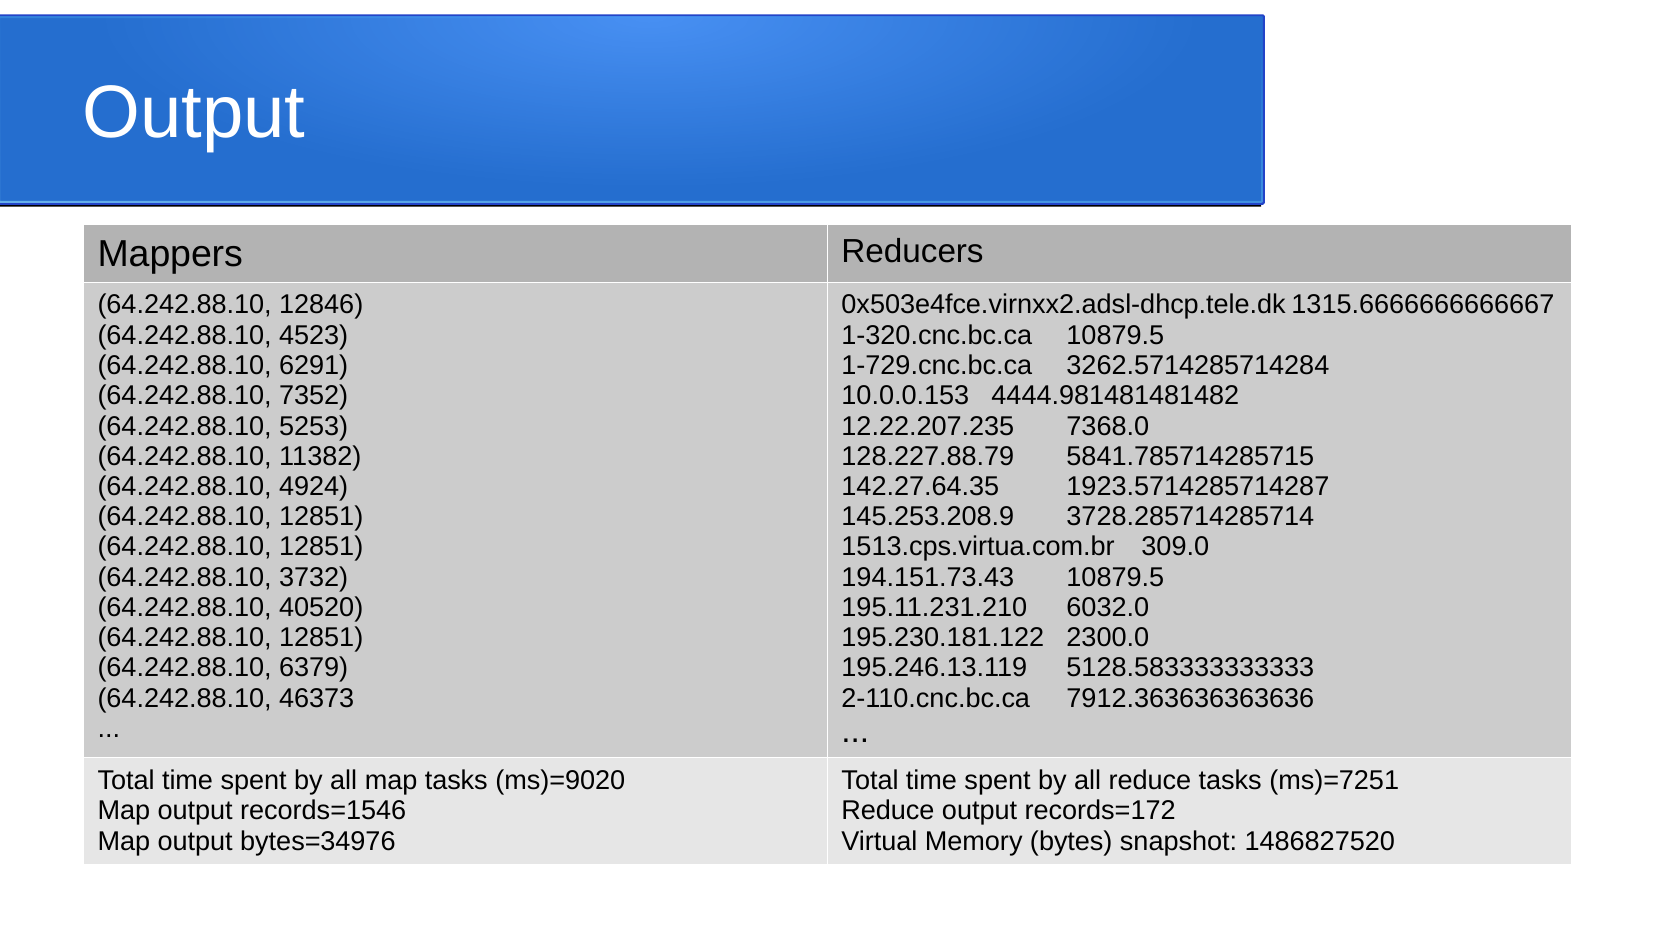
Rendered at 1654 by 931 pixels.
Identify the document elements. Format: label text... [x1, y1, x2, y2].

table_header Reducers [828, 225, 1571, 282]
title Output [82, 35, 1235, 189]
table_cell Total time spent by all reduce tasks (ms)=7251 Reduce output records=172 Virtual Memory (bytes) snapshot: 1486827520 [828, 758, 1571, 864]
table_cell Total time spent by all map tasks (ms)=9020 Map output records=1546 Map output bytes=34976 [84, 758, 827, 864]
table_cell (64.242.88.10, 12846) (64.242.88.10, 4523) (64.242.88.10, 6291) (64.242.88.10, 7352) (64.242.88.10, 5253) (64.242.88.10, 11382) (64.242.88.10, 4924) (64.242.88.10, 12851) (64.242.88.10, 12851) (64.242.88.10, 3732) (64.242.88.10, 40520) (64.242.88.10, 12851) (64.242.88.10, 6379) (64.242.88.10, 46373 ... [84, 283, 827, 757]
table_header Mappers [84, 225, 827, 282]
table_cell 0x503e4fce.virnxx2.adsl-dhcp.tele.dk 1315.6666666666667 1-320.cnc.bc.ca 10879.5 1-729.cnc.bc.ca 3262.5714285714284 10.0.0.153 4444.981481481482 12.22.207.235 7368.0 128.227.88.79 5841.785714285715 142.27.64.35 1923.5714285714287 145.253.208.9 3728.285714285714 1513.cps.virtua.com.br 309.0 194.151.73.43 10879.5 195.11.231.210 6032.0 195.230.181.122 2300.0 195.246.13.119 5128.583333333333 2-110.cnc.bc.ca 7912.363636363636 ... [828, 283, 1571, 757]
